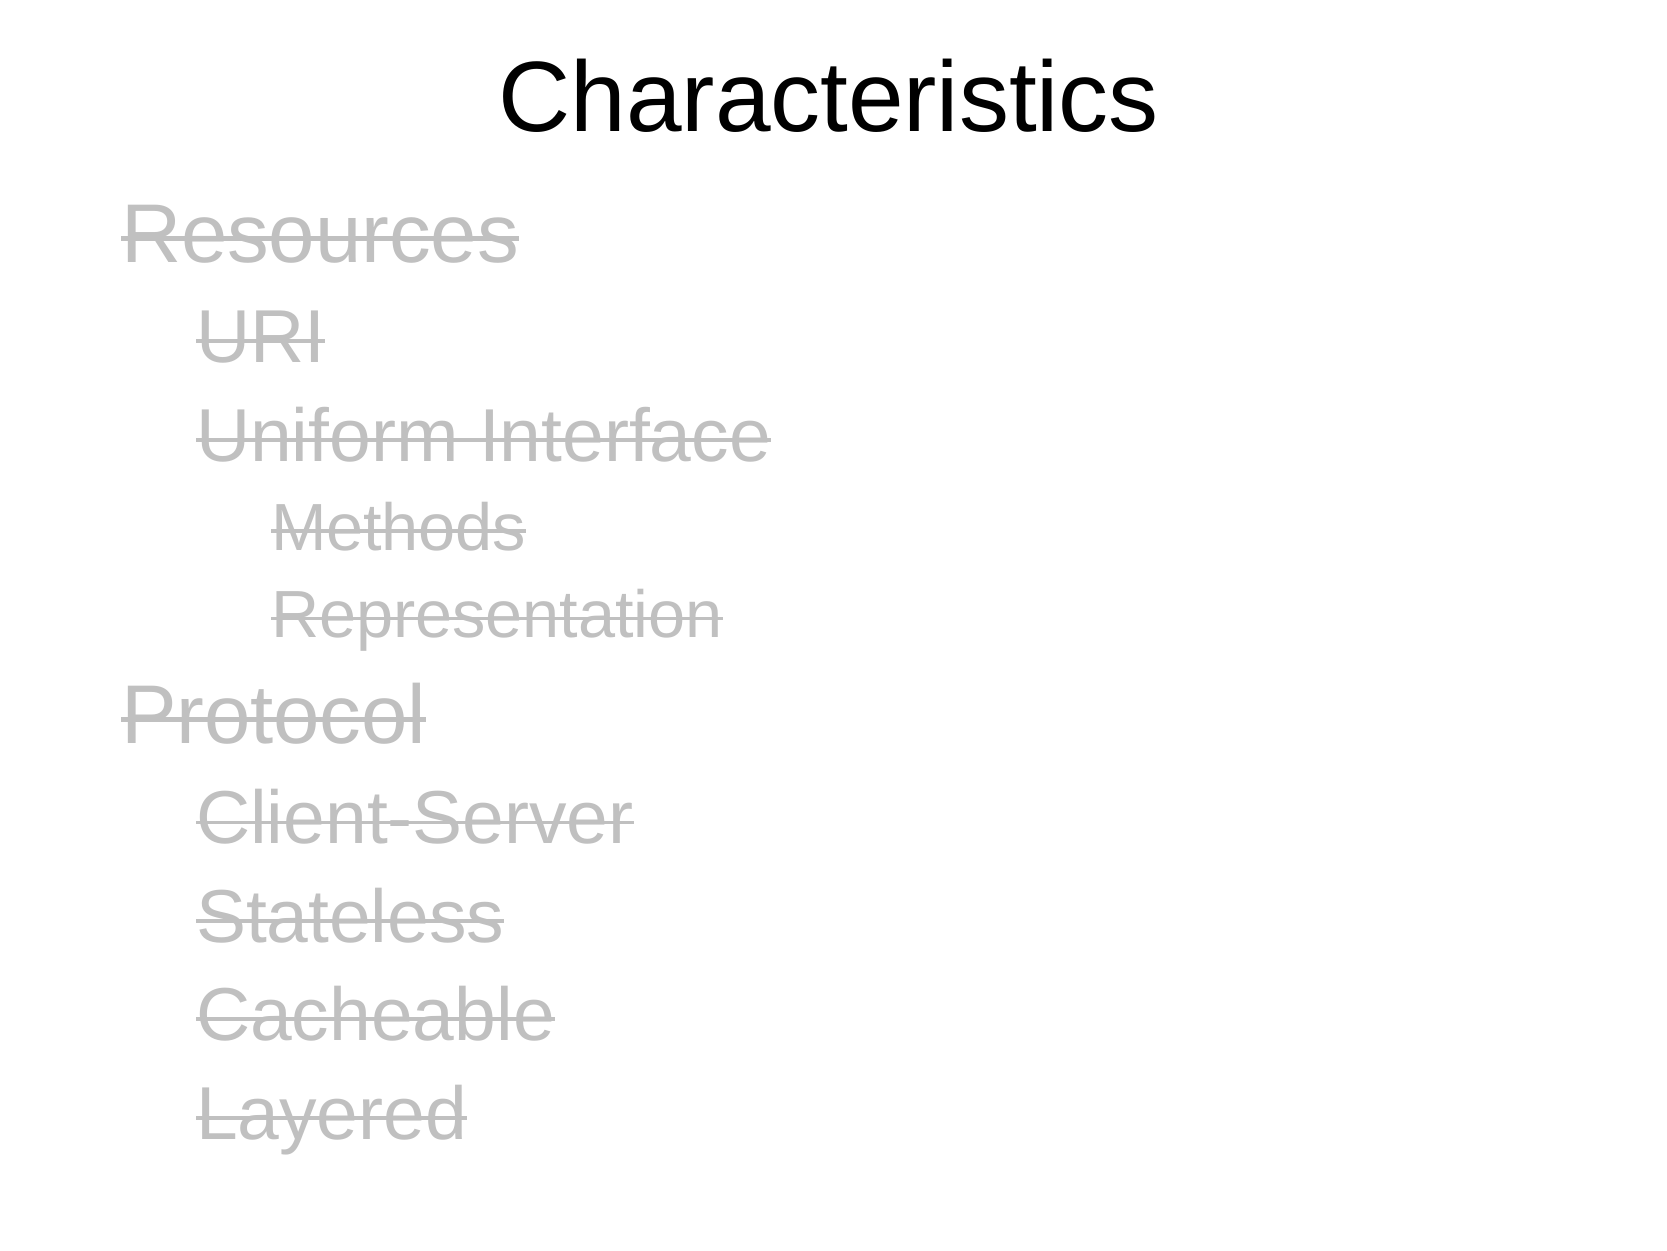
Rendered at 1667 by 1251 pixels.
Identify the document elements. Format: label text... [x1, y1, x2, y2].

list Resources URI Uniform Interface Methods Representation Protocol Client-Server Stateless Cacheable Layered [121, 187, 1538, 1201]
title Characteristics [120, 0, 1538, 194]
